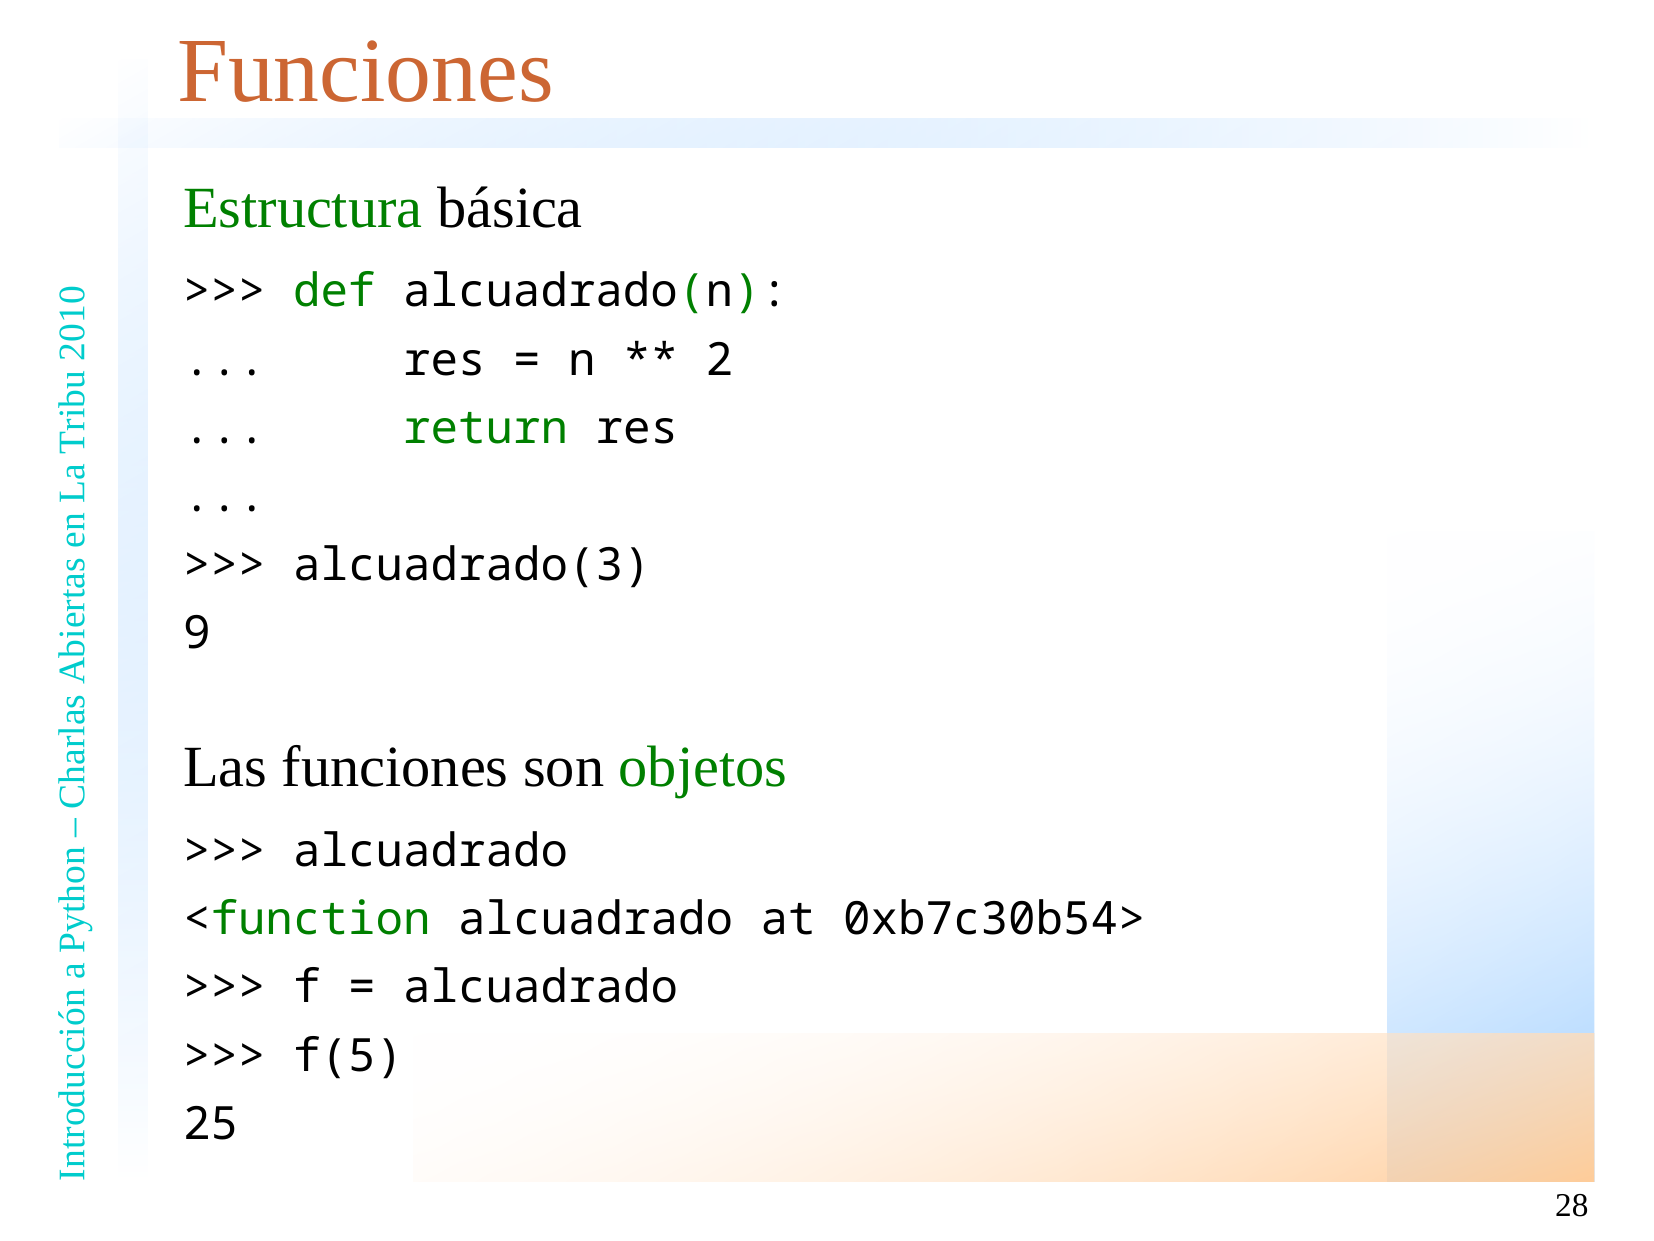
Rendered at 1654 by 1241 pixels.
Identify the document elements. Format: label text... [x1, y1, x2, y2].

text_box Estructura básica >>> def alcuadrado(n): ... res = n ** 2 ... return res ... >>> alcuadrado(3) 9 Las funciones son objetos >>> alcuadrado <function alcuadrado at 0xb7c30b54> >>> f = alcuadrado >>> f(5) 25 [147, 147, 1595, 1182]
title Funciones [177, 15, 1595, 127]
